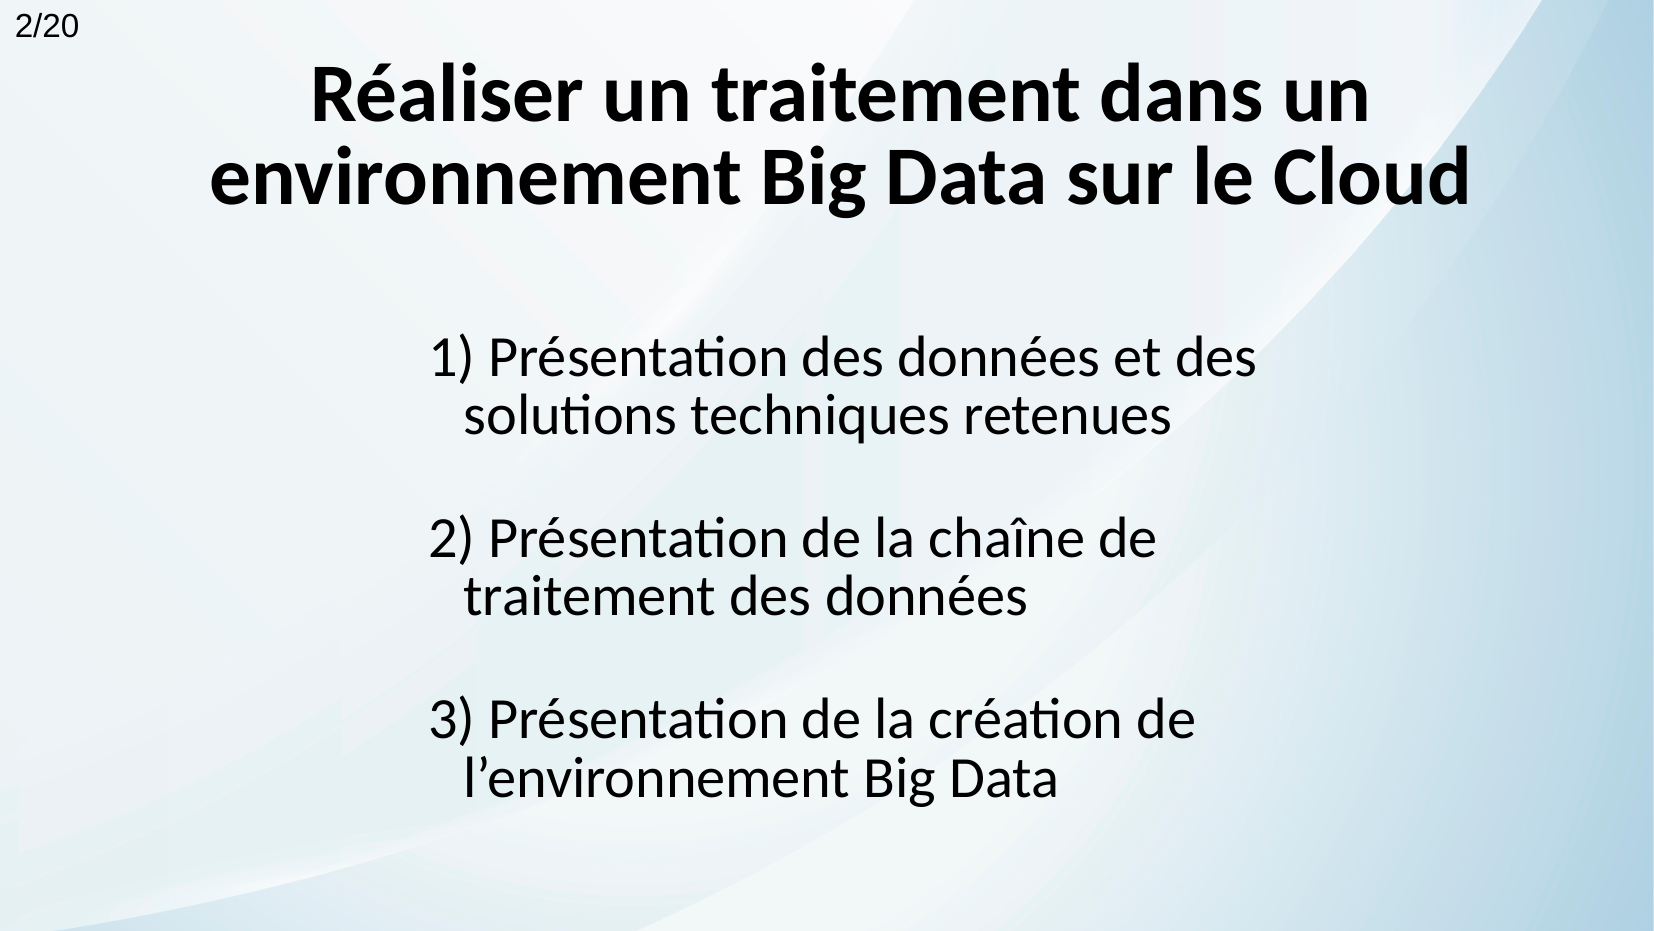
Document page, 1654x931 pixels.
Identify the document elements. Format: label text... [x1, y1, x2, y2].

text_box 2/20 [0, 0, 119, 60]
picture [0, 0, 1654, 931]
text_box Présentation des données et des solutions techniques retenues Présentation de la chaîne de traitement des données Présentation de la création de l’environnement Big Data [413, 324, 1300, 886]
title Réaliser un traitement dans un environnement Big Data sur le Cloud [88, 48, 1595, 237]
